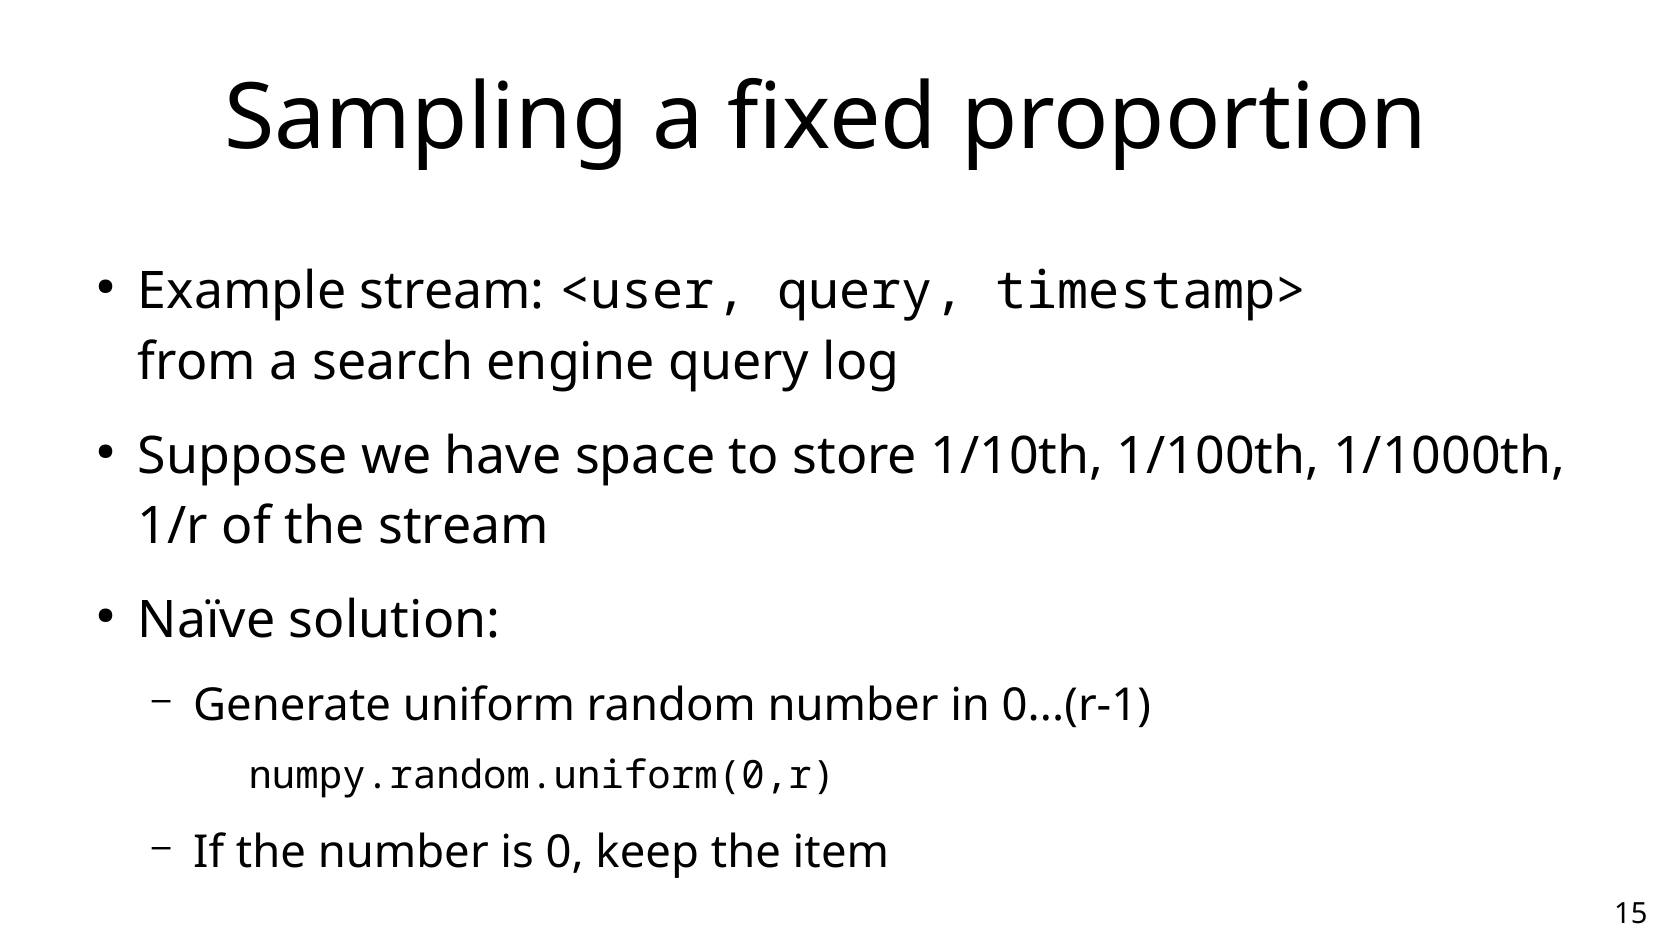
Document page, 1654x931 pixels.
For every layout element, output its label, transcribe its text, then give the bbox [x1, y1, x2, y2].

list Example stream: <user, query, timestamp> from a search engine query log Suppose we have space to store 1/10th, 1/100th, 1/1000th, 1/r of the stream Naïve solution: Generate uniform random number in 0...(r-1) numpy.random.uniform(0,r) If the number is 0, keep the item [82, 253, 1594, 885]
title Sampling a fixed proportion [82, 1, 1571, 226]
